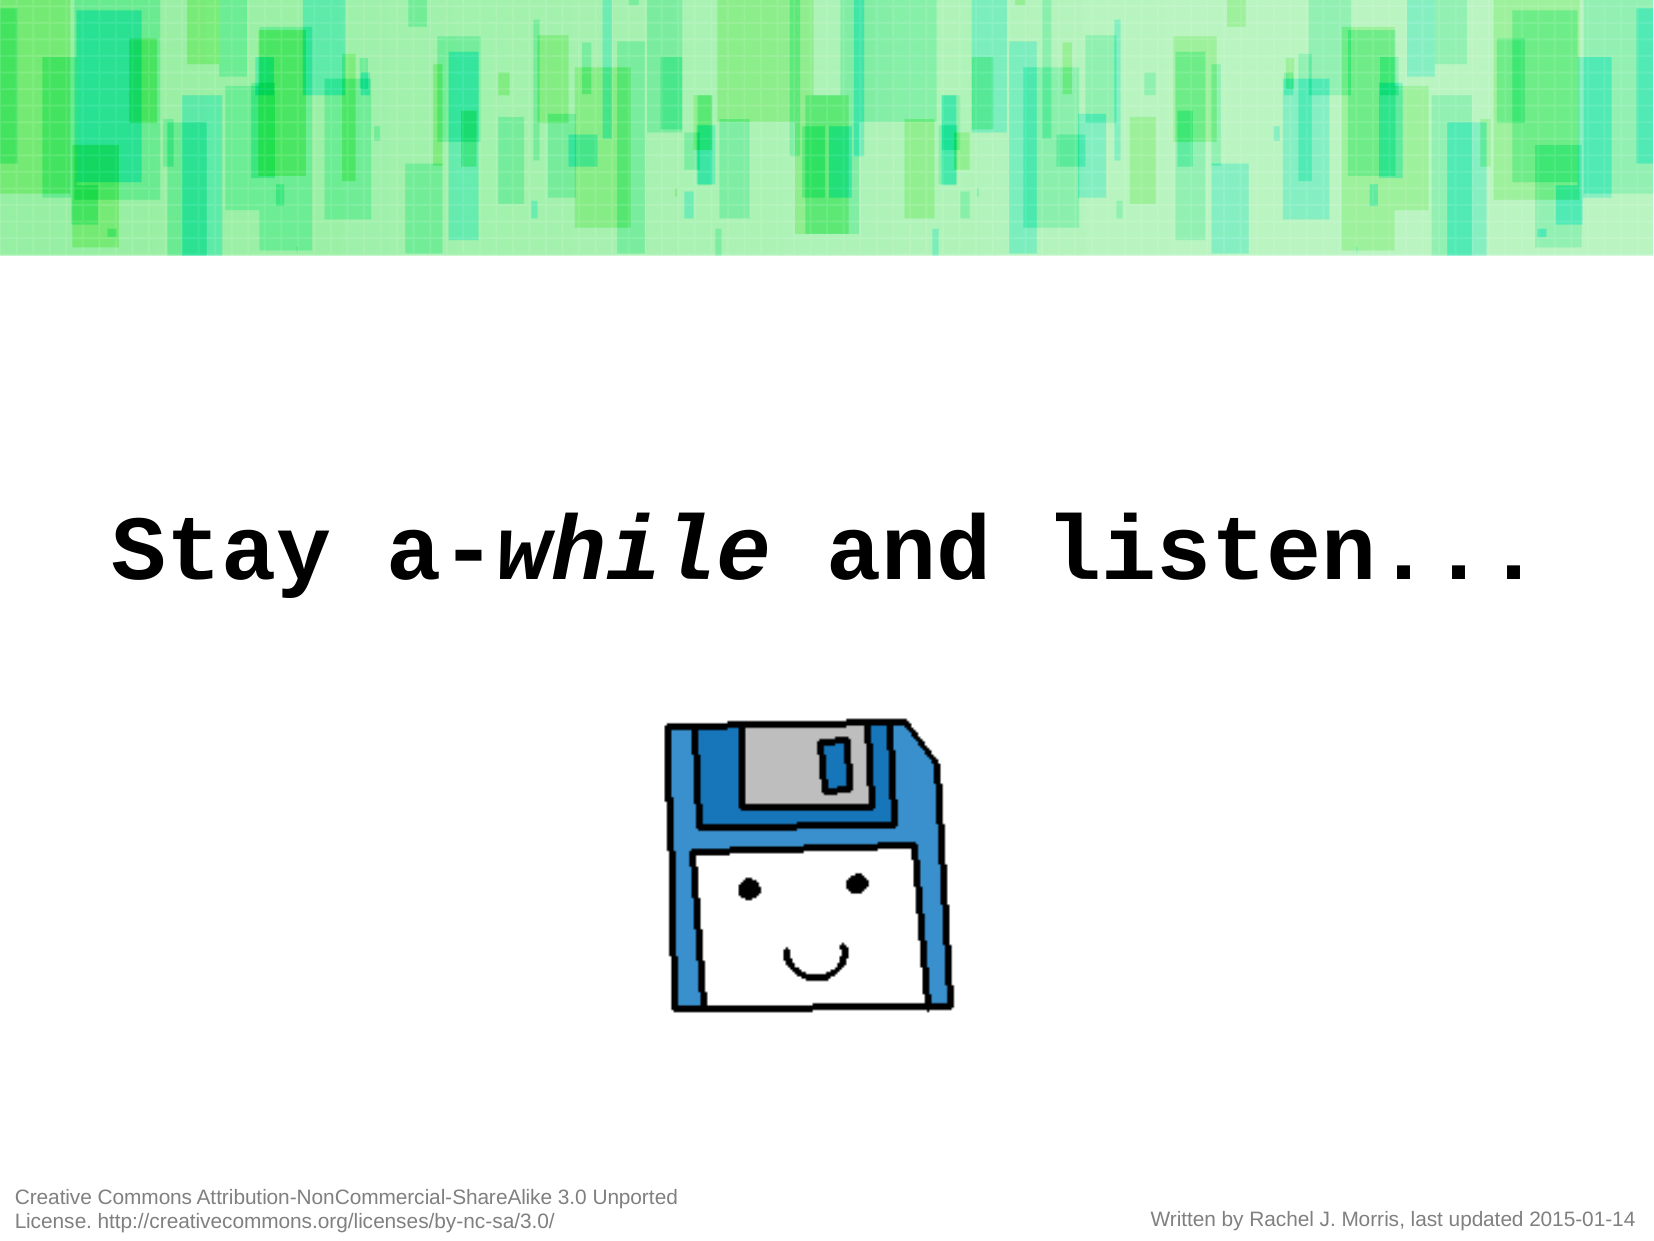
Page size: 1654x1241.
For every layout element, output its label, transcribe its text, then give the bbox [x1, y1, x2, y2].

text_box Written by Rachel J. Morris, last updated 2015-01-14 [840, 1200, 1651, 1239]
text_box Creative Commons Attribution-NonCommercial-ShareAlike 3.0 Unported License. http://creativecommons.org/licenses/by-nc-sa/3.0/ [0, 1178, 751, 1241]
subtitle Stay a-while and listen... [82, 285, 1571, 826]
picture [0, 0, 1654, 1241]
